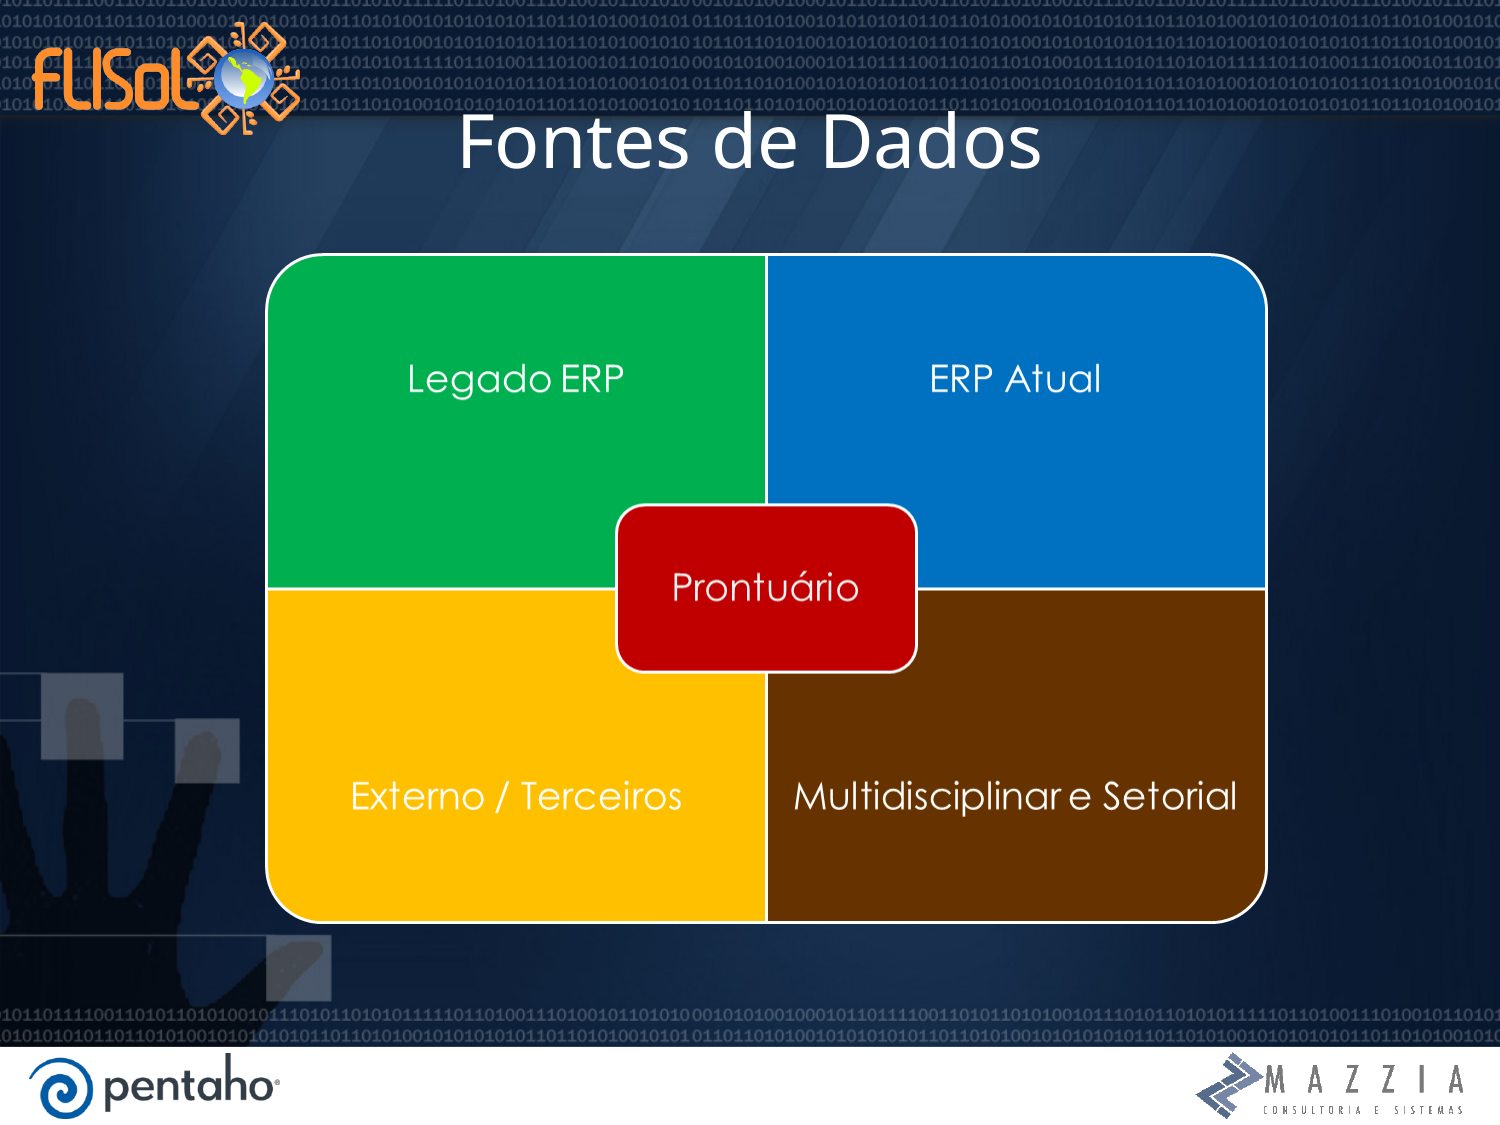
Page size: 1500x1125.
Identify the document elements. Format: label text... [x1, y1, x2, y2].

picture [1195, 1052, 1463, 1119]
title Fontes de Dados [75, 45, 1426, 233]
picture [0, 0, 1500, 1046]
picture [29, 1053, 280, 1119]
